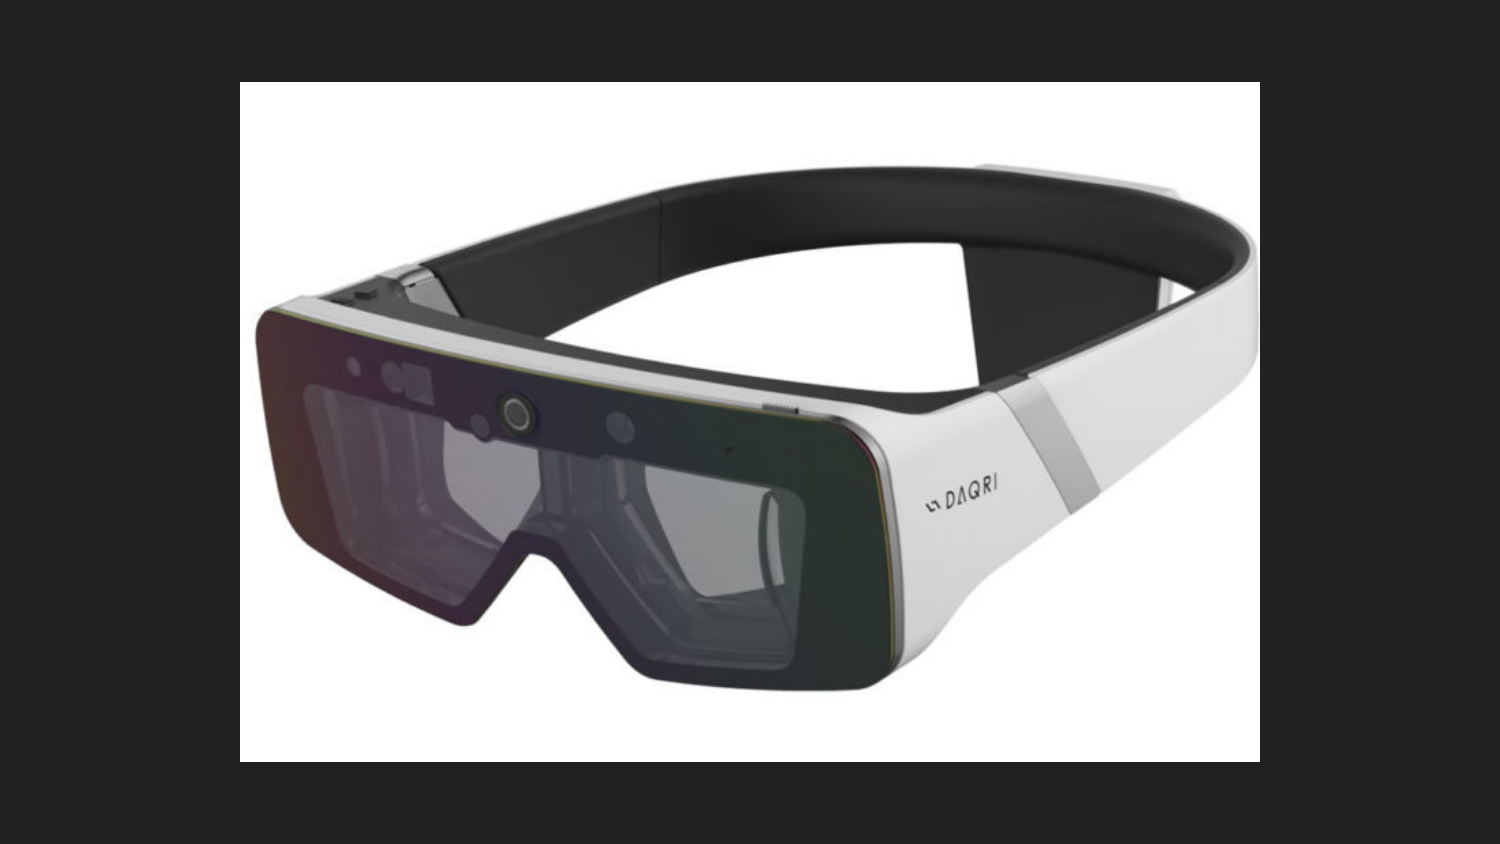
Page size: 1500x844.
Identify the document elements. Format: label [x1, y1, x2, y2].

picture [240, 82, 1260, 762]
